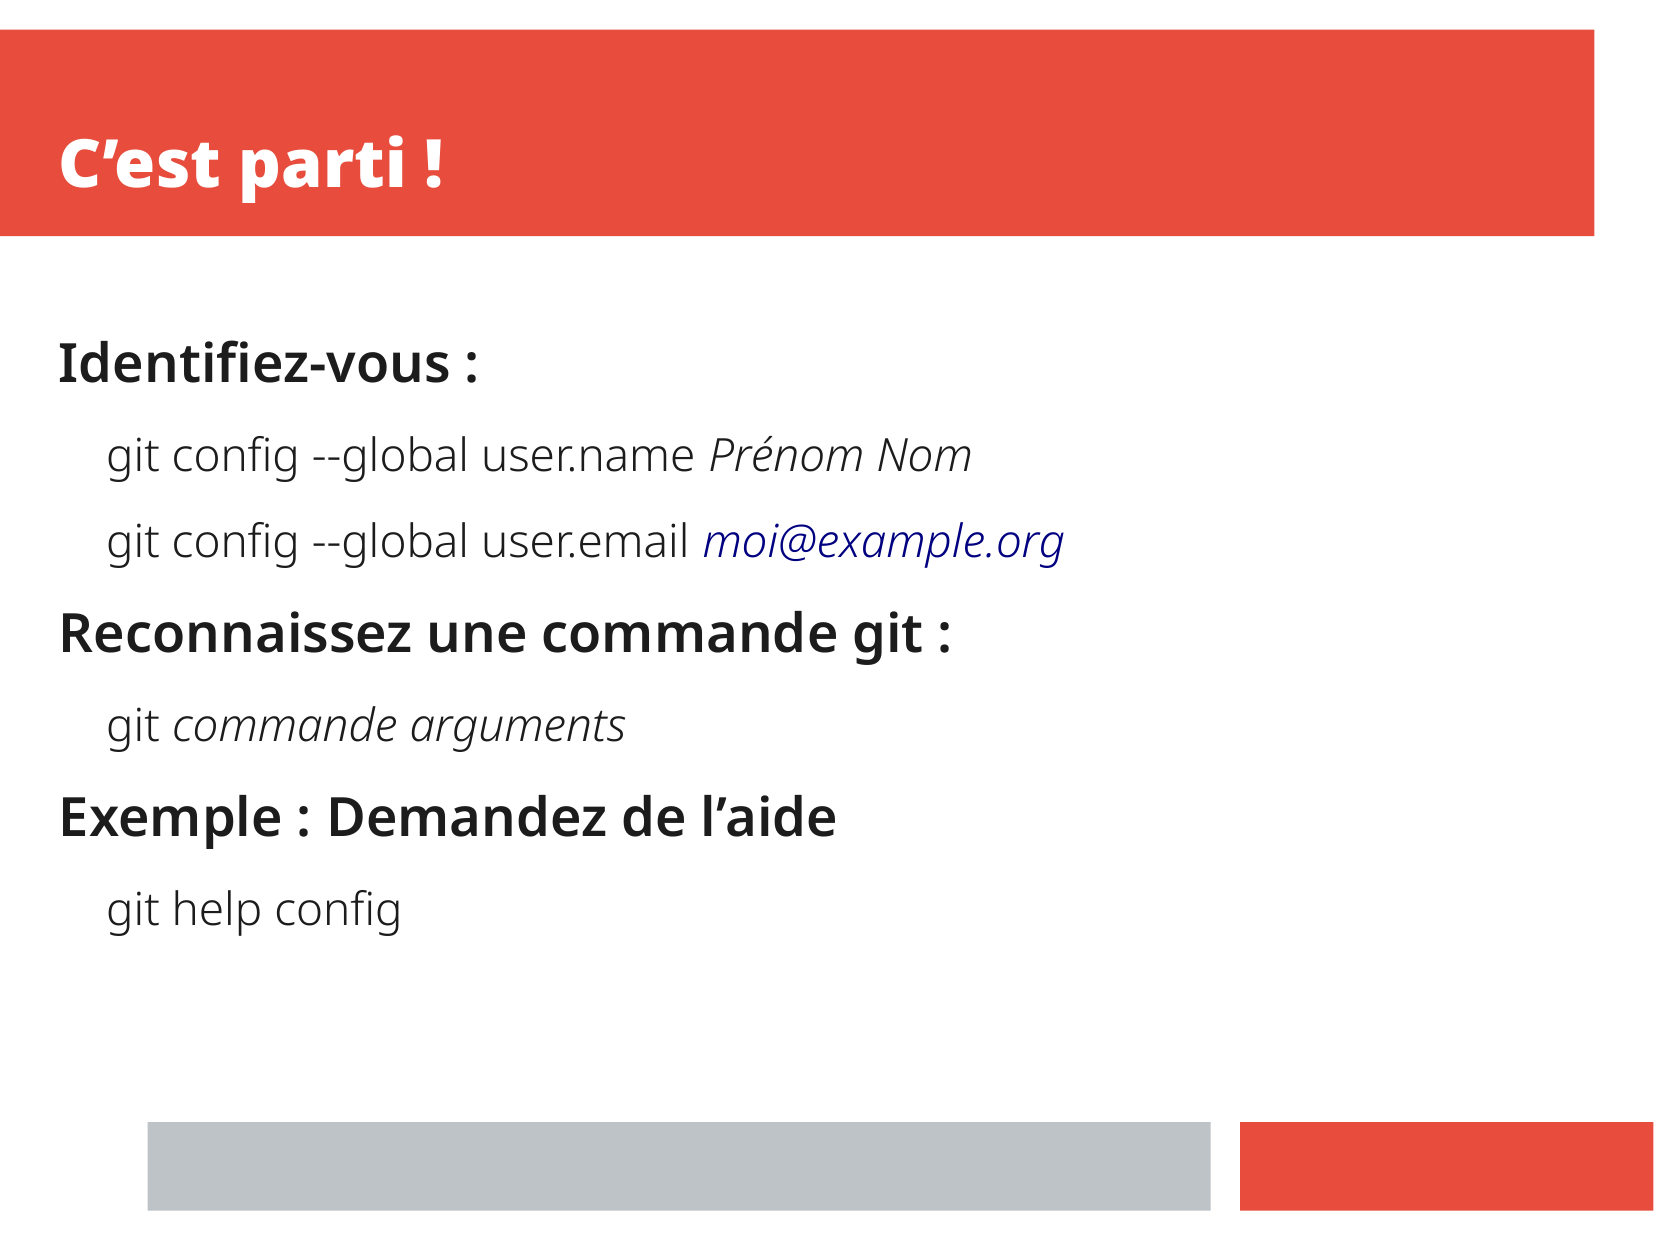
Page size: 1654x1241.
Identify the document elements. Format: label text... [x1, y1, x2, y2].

list Identifiez-vous : git config --global user.name Prénom Nom git config --global user.email moi@example.org Reconnaissez une commande git : git commande arguments Exemple : Demandez de l’aide git help config [59, 324, 1565, 1093]
title C’est parti ! [59, 59, 1595, 207]
